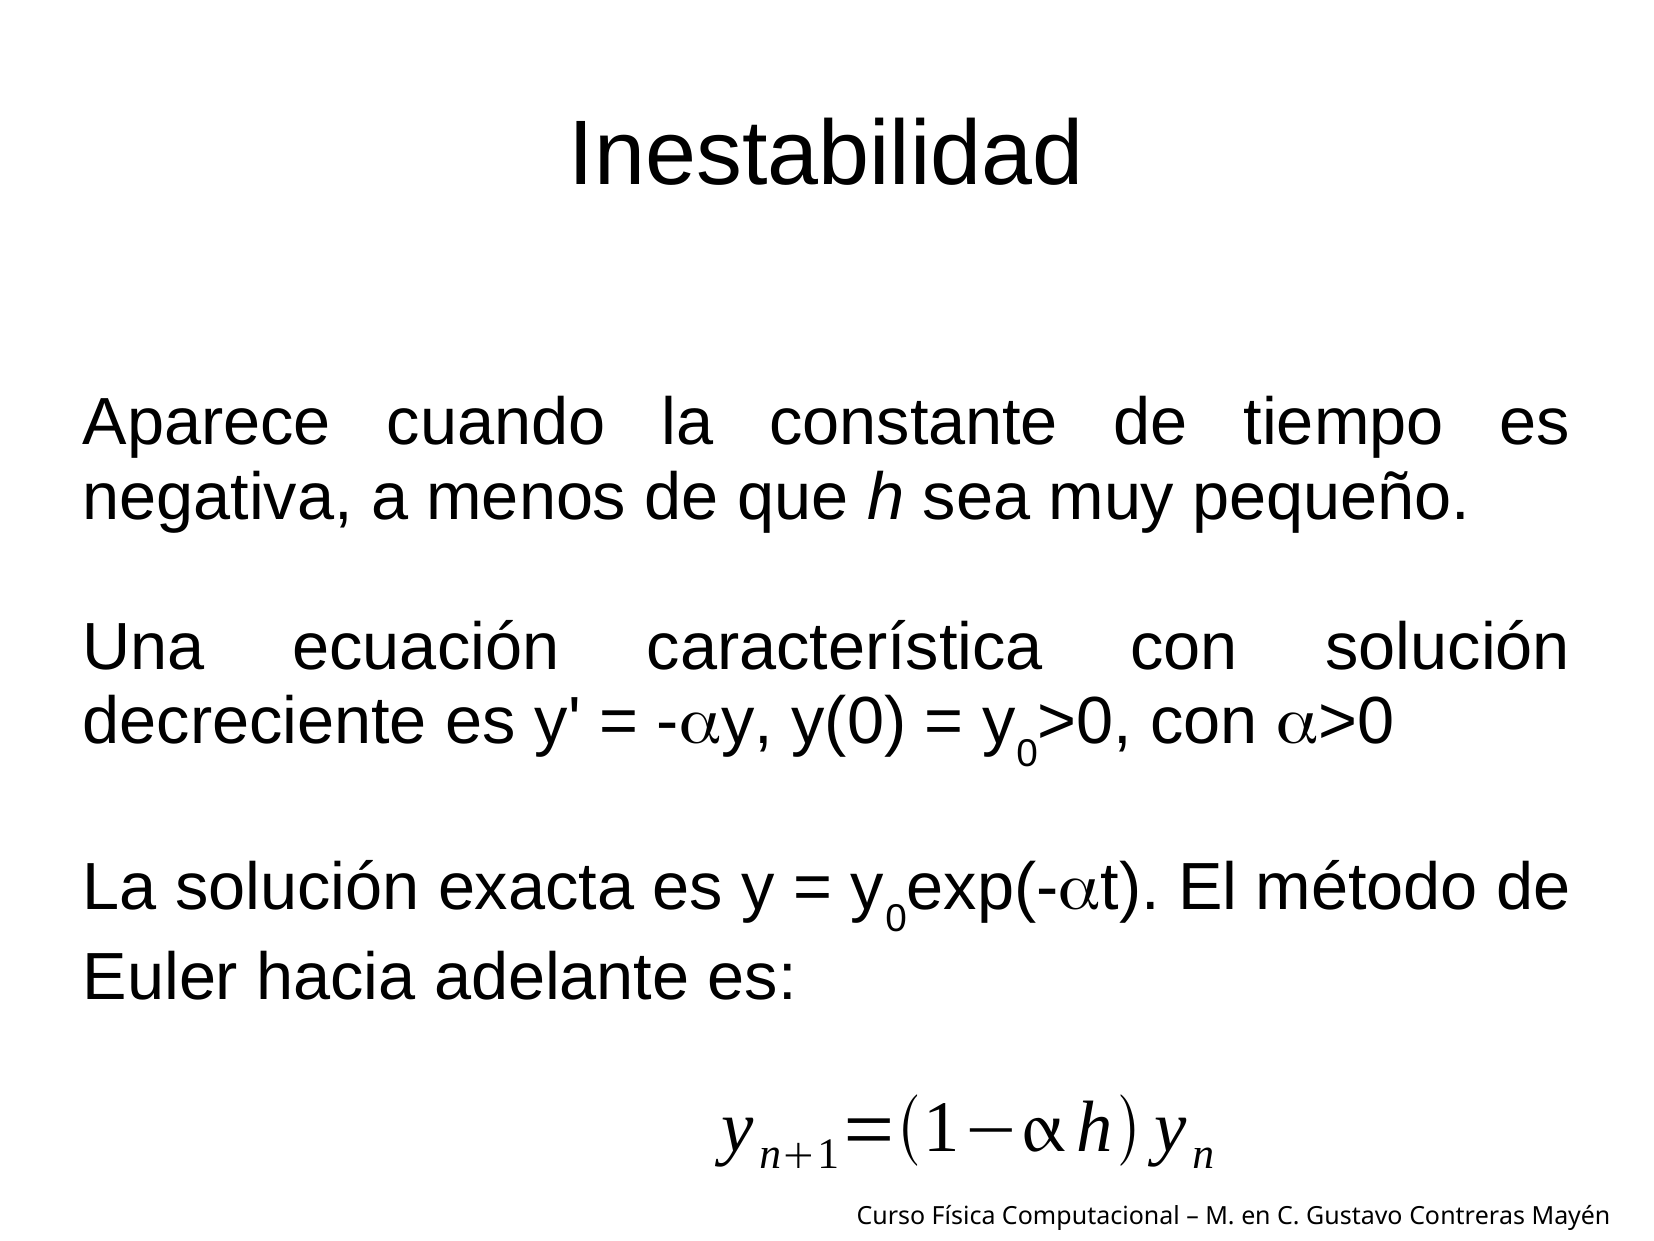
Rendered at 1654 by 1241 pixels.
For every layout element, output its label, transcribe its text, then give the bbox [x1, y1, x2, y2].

subtitle Aparece cuando la constante de tiempo es negativa, a menos de que h sea muy pequeño. Una ecuación característica con solución decreciente es y' = -ay, y(0) = y0>0, con a>0 La solución exacta es y = y0exp(-at). El método de Euler hacia adelante es: [82, 290, 1571, 1109]
chart [706, 1087, 1220, 1179]
title Inestabilidad [82, 49, 1571, 257]
